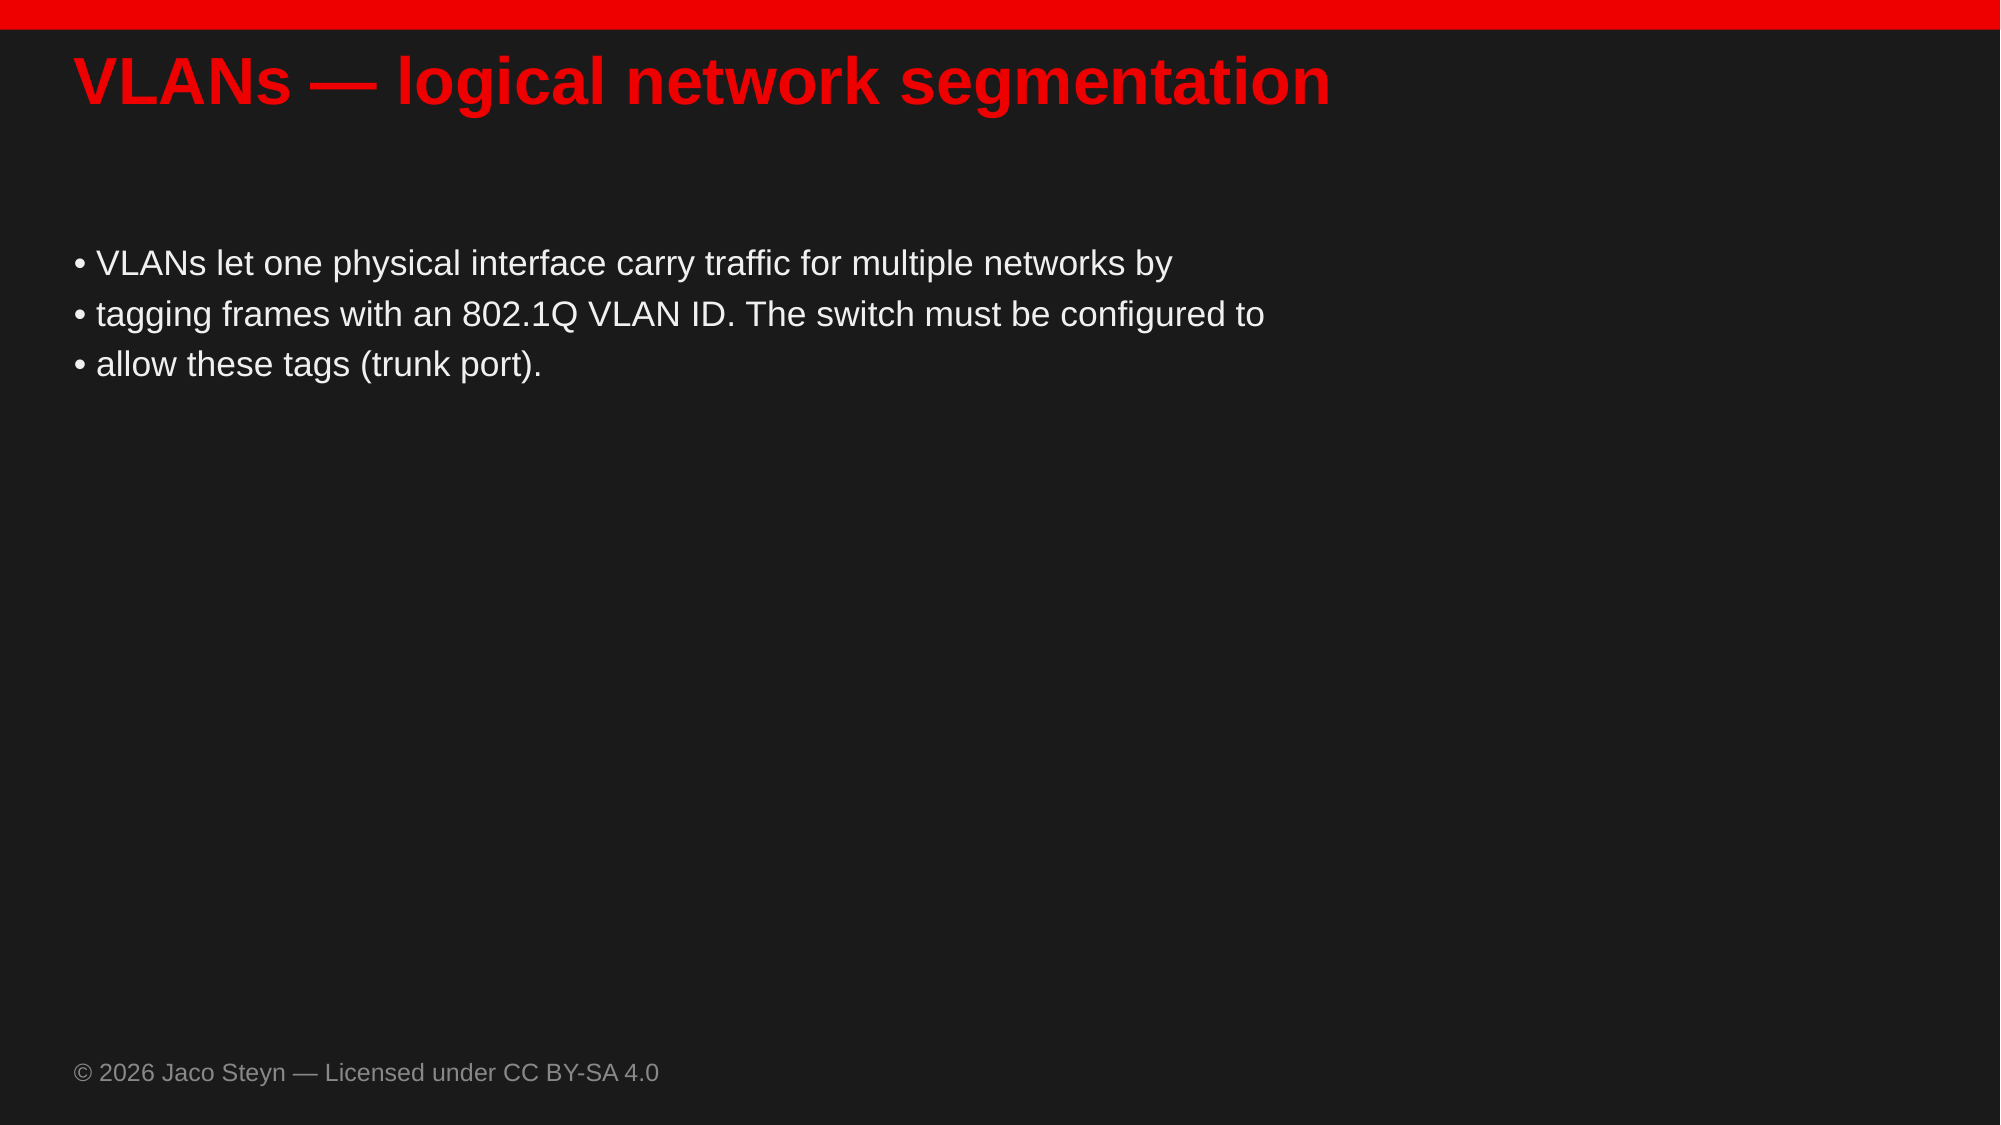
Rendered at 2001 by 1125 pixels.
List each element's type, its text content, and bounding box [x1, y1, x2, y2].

text_box • VLANs let one physical interface carry traffic for multiple networks by • tagging frames with an 802.1Q VLAN ID. The switch must be configured to • allow these tags (trunk port). [59, 236, 1942, 1037]
text_box [0, 0, 2001, 30]
text_box © 2026 Jaco Steyn — Licensed under CC BY-SA 4.0 [59, 1051, 1942, 1093]
text_box VLANs — logical network segmentation [59, 36, 1942, 208]
